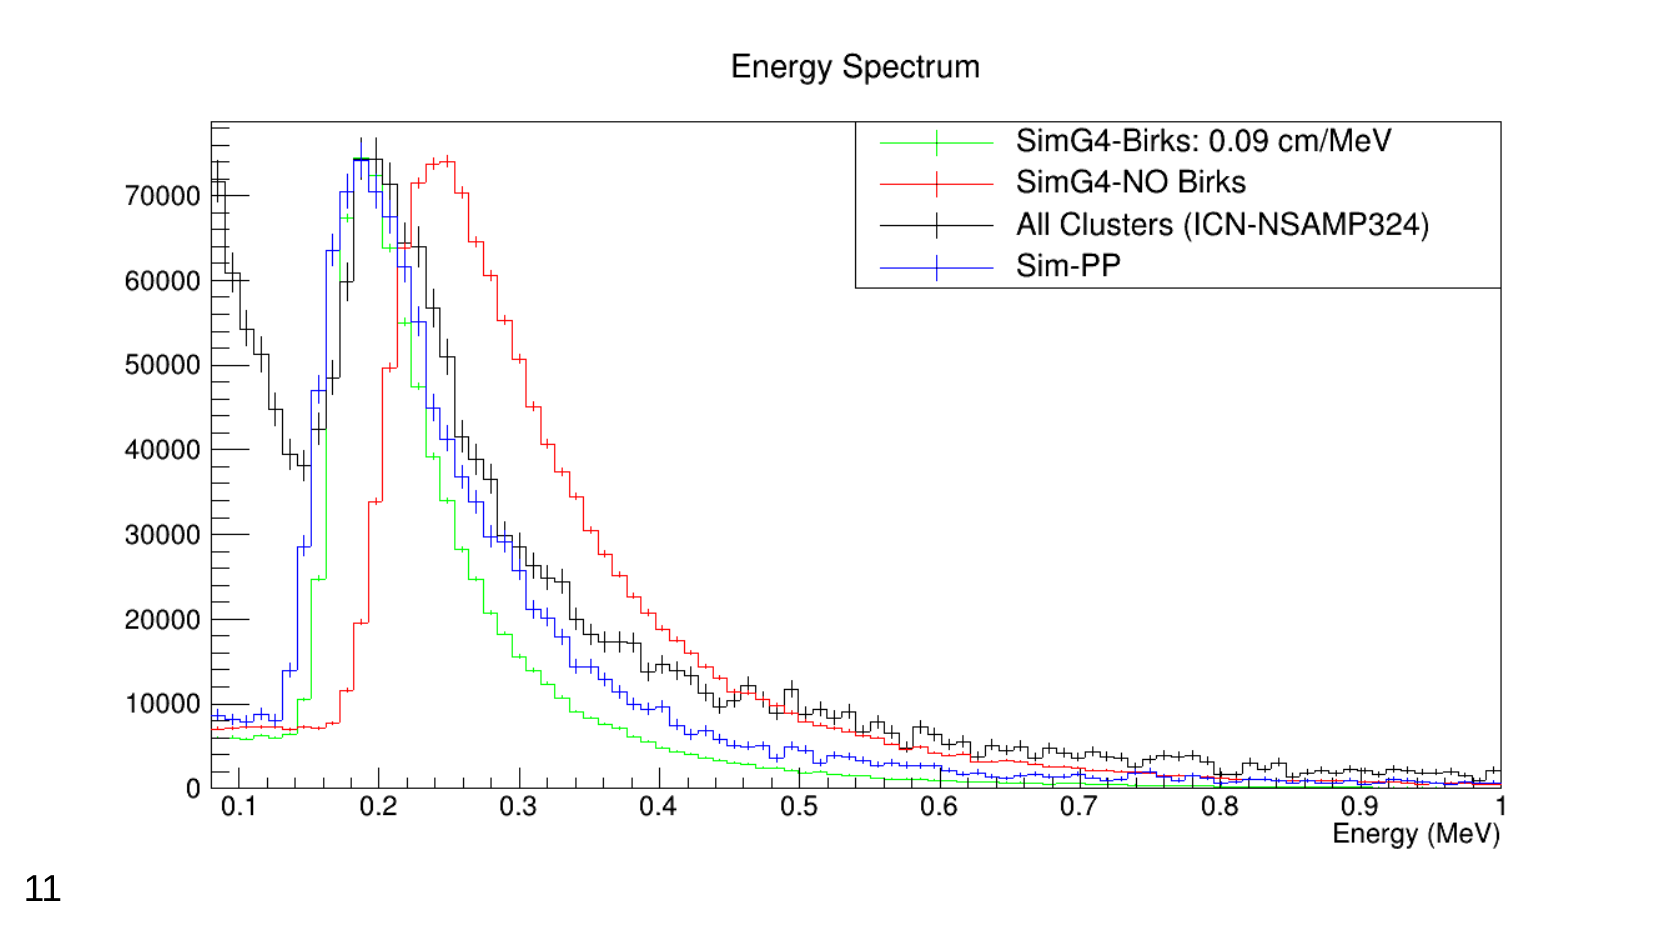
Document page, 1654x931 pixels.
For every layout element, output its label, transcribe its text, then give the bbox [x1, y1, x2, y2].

text_box <number> [8, 860, 638, 931]
picture [106, 50, 1538, 854]
